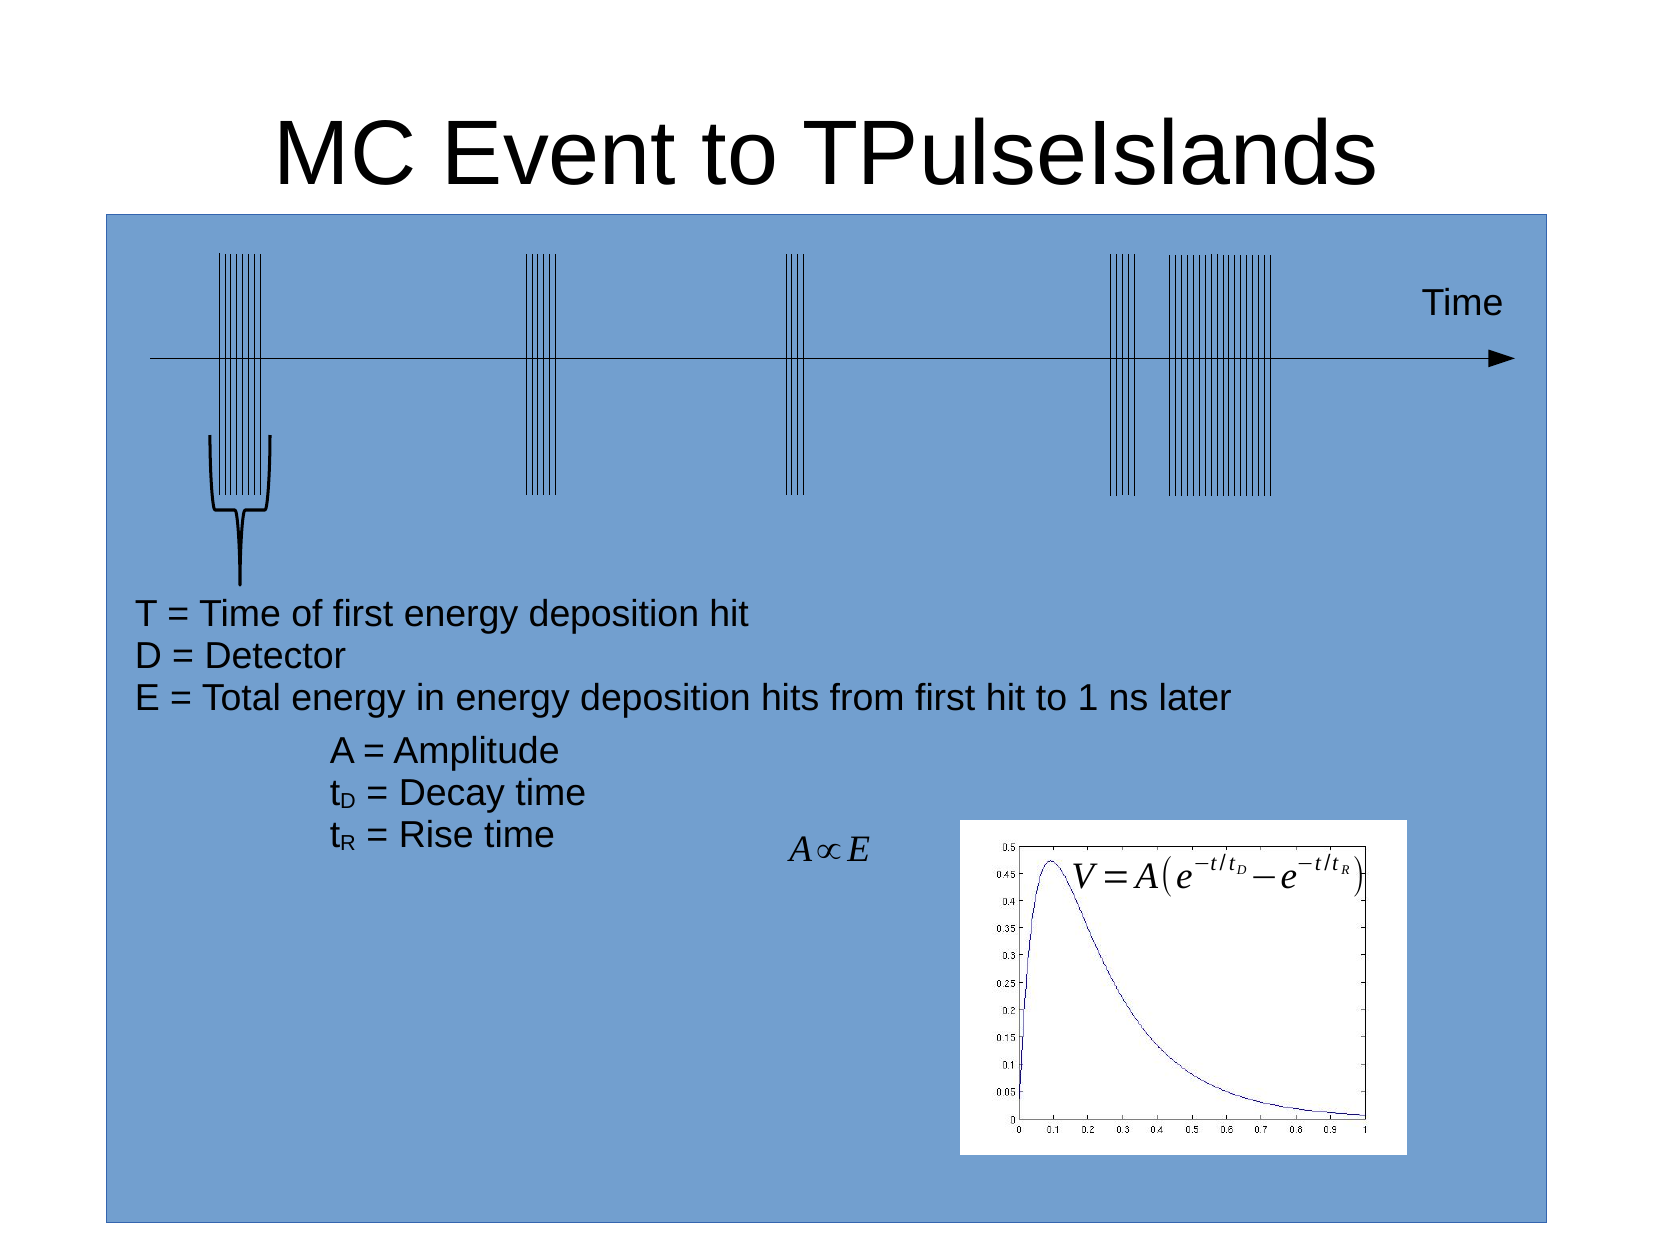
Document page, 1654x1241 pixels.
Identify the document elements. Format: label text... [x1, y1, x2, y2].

chart [1065, 849, 1371, 901]
chart [780, 828, 880, 871]
title MC Event to TPulseIslands [82, 49, 1571, 257]
text_box A = Amplitude tD = Decay time tR = Rise time [315, 722, 616, 888]
text_box T = Time of first energy deposition hit D = Detector E = Total energy in energy deposition hits from first hit to 1 ns later [120, 585, 1276, 726]
picture [960, 820, 1407, 1156]
text_box Time [1395, 273, 1531, 331]
text_box [106, 214, 1547, 1223]
